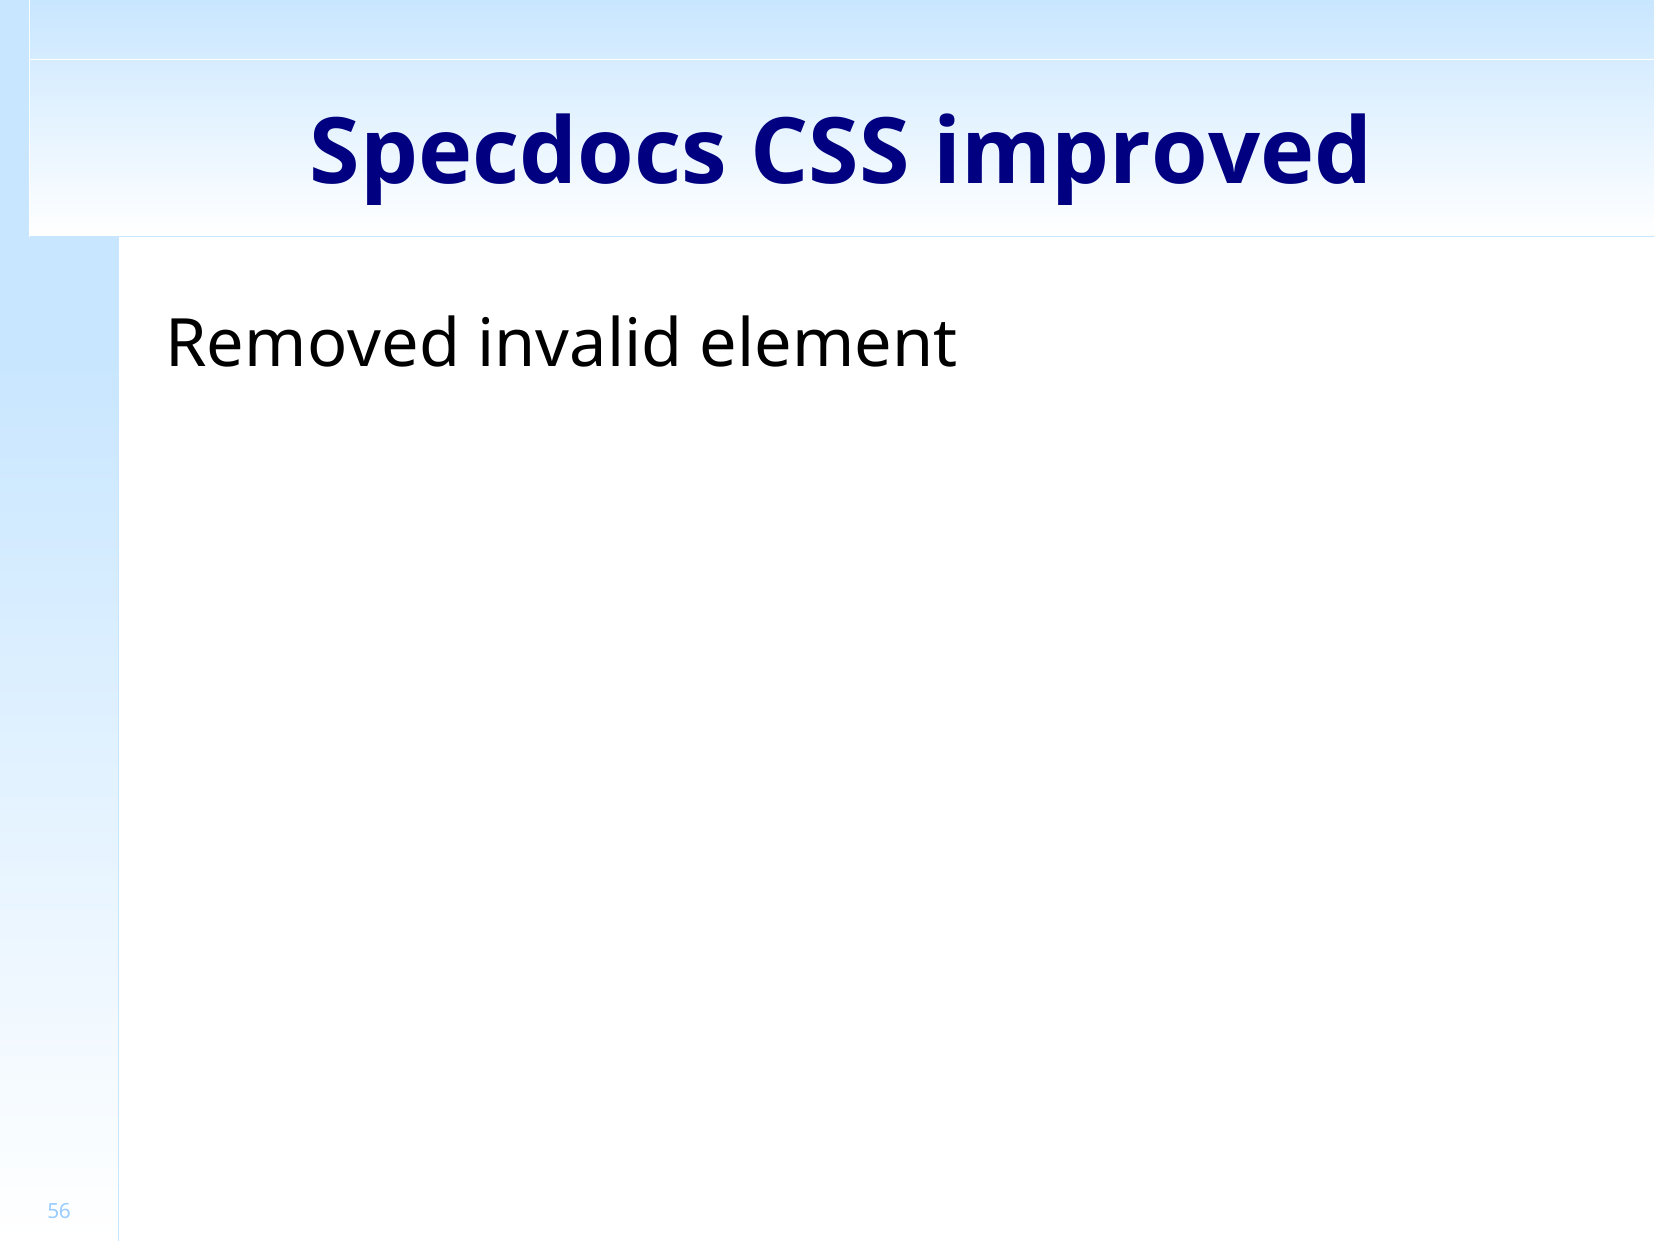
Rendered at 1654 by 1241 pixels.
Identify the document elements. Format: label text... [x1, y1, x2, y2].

list Removed invalid element [147, 295, 1625, 1182]
title Specdocs CSS improved [29, 59, 1654, 237]
